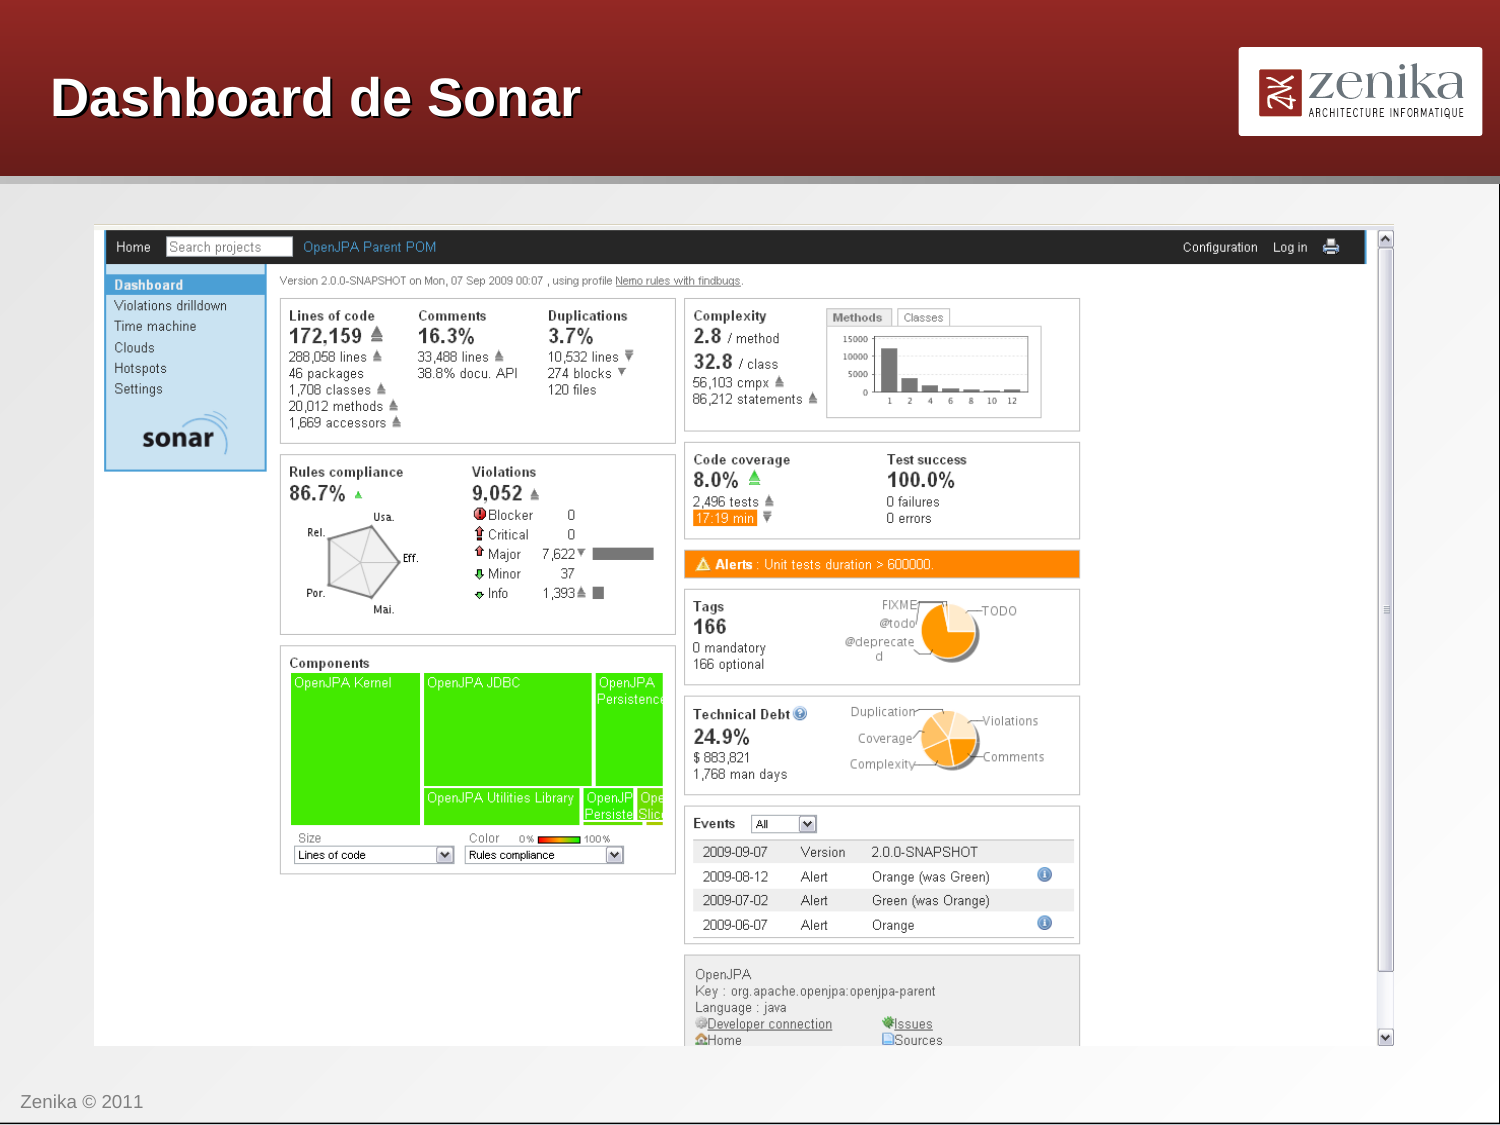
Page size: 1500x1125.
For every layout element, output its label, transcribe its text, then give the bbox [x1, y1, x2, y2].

picture [94, 224, 1394, 1046]
picture [1257, 58, 1464, 125]
title Dashboard de Sonar [50, 15, 1206, 180]
